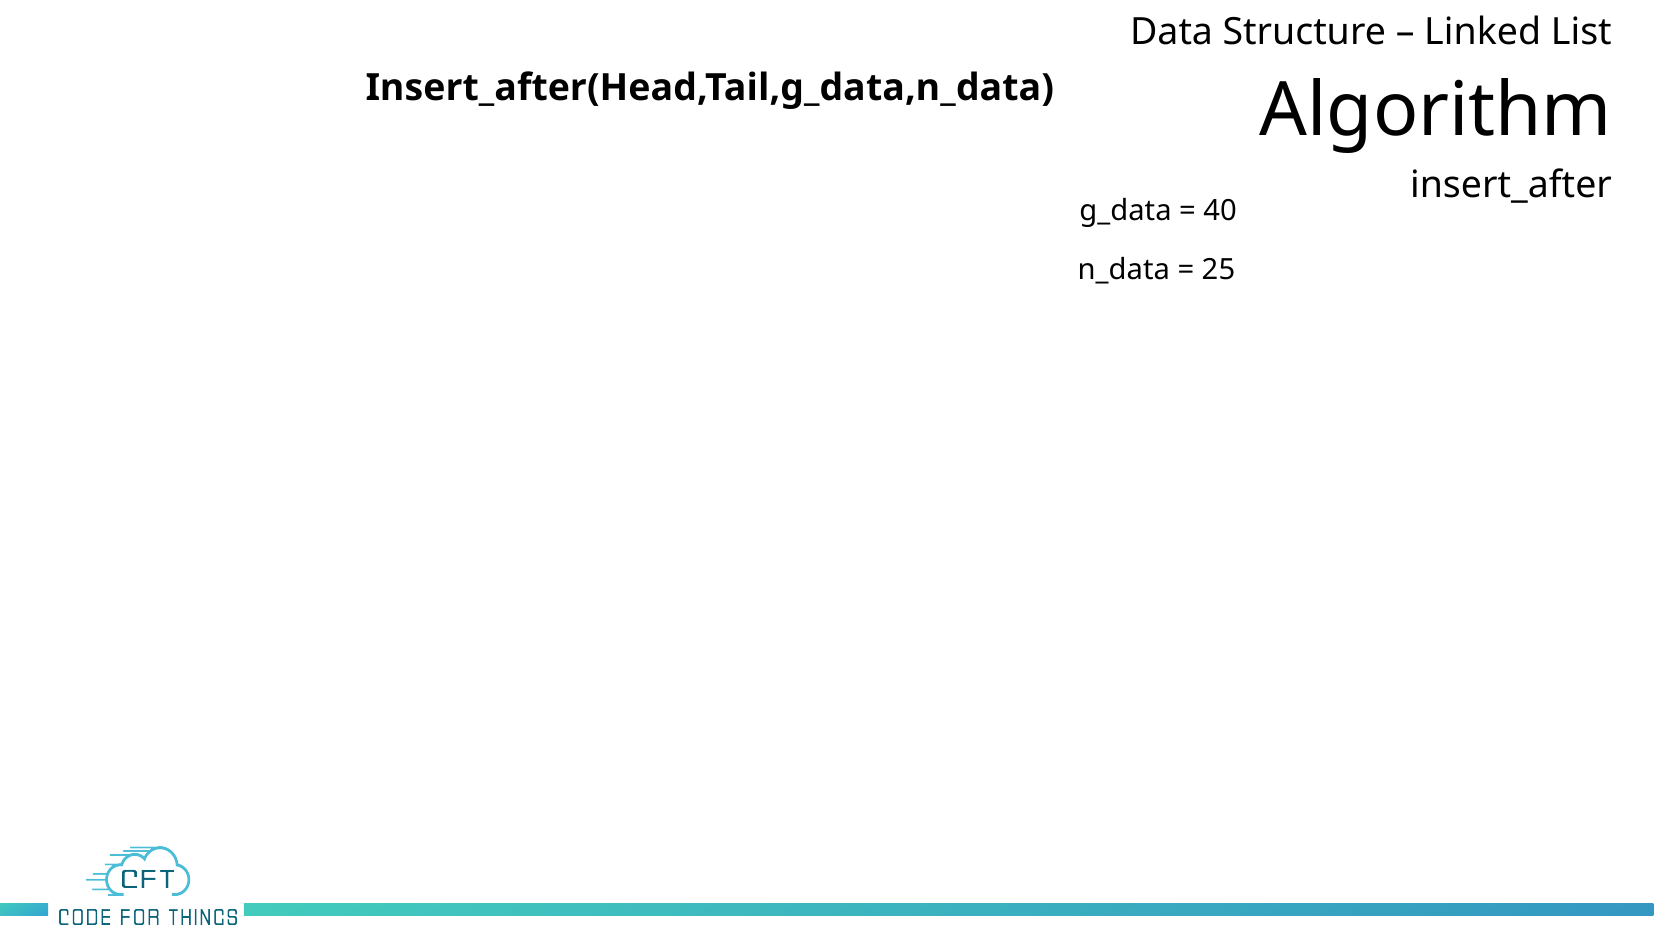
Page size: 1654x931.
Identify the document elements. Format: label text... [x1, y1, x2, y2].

text_box Insert_after(Head,Tail,g_data,n_data) [350, 53, 1193, 171]
text_box g_data = 40 [1064, 182, 1323, 241]
text_box n_data = 25 [1062, 241, 1335, 296]
title Data Structure – Linked List Algorithm insert_after [1093, 0, 1613, 216]
picture [59, 846, 237, 925]
